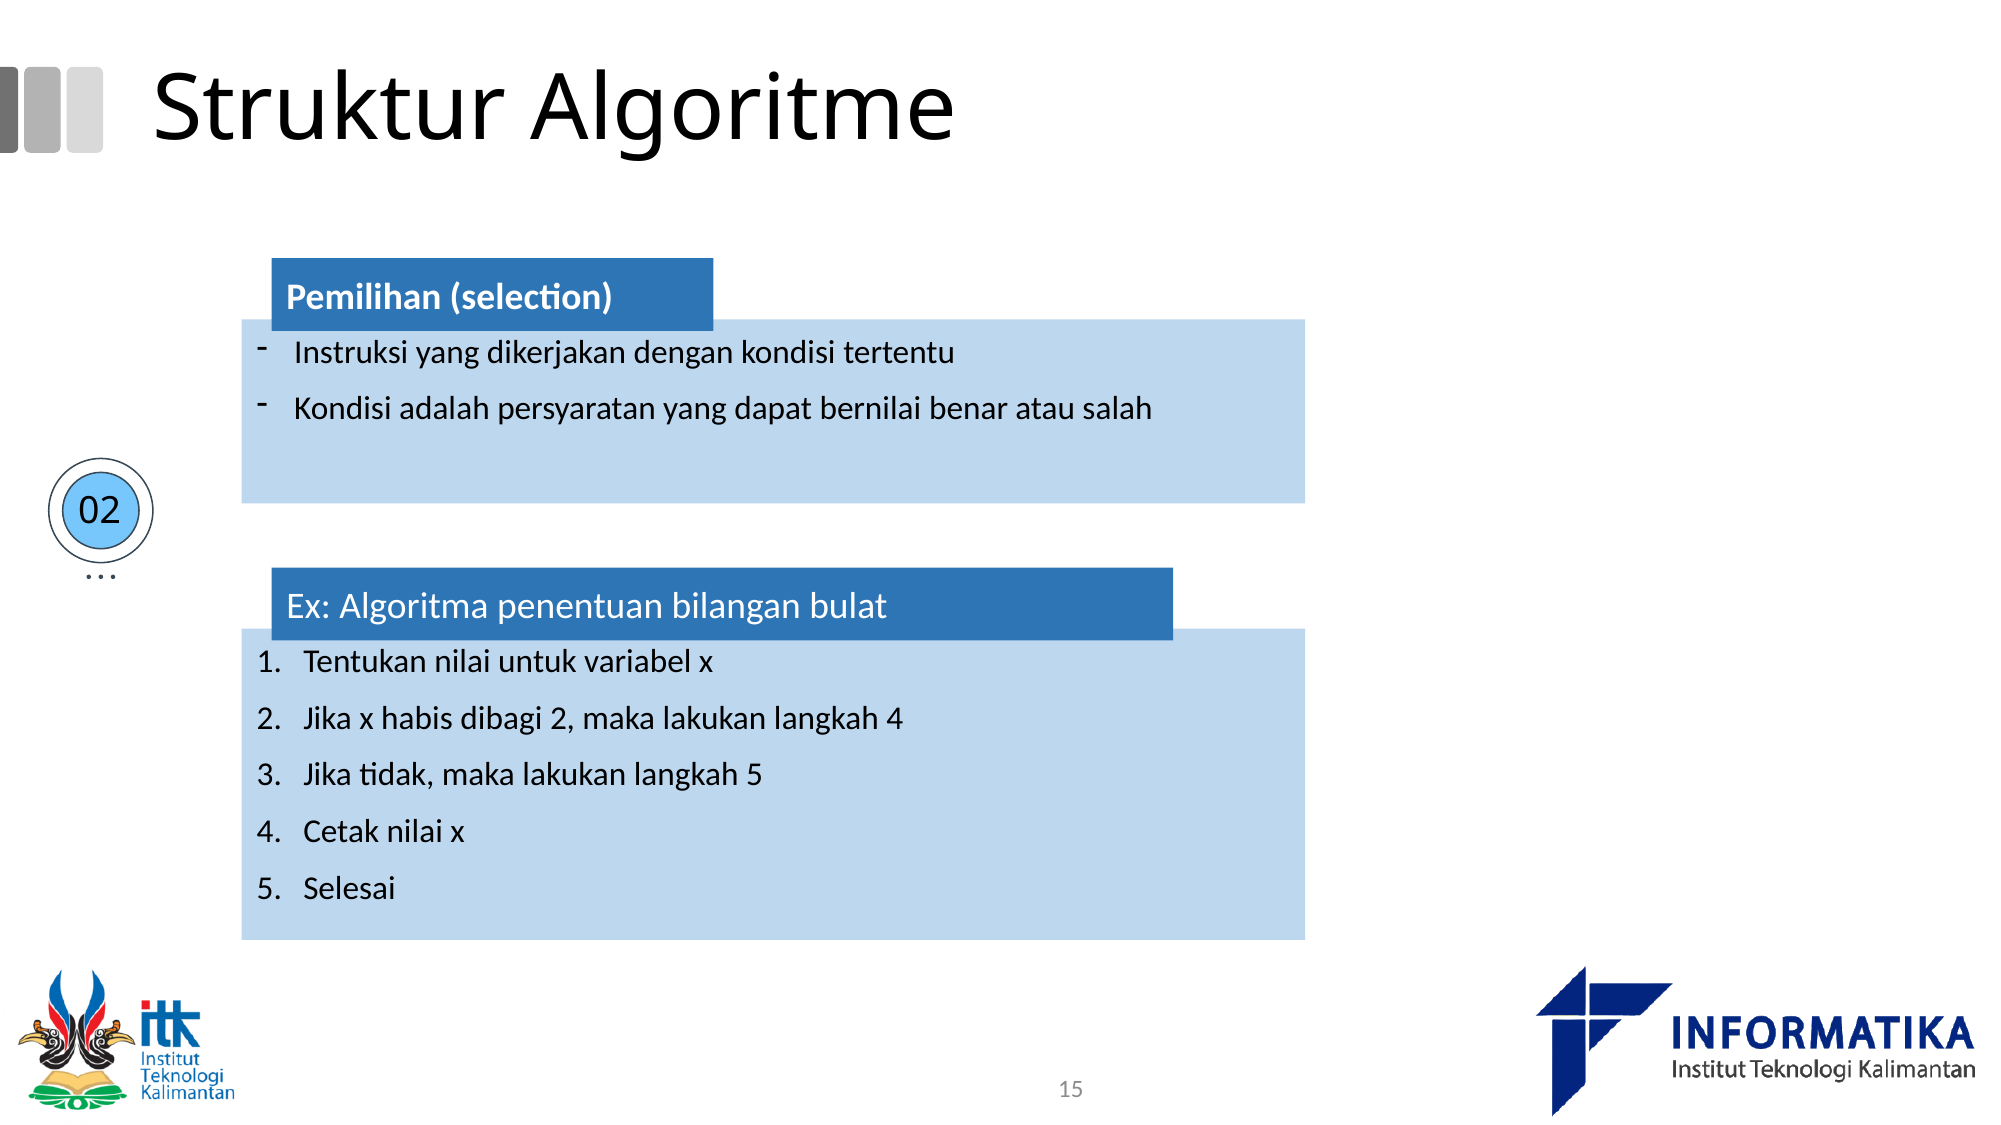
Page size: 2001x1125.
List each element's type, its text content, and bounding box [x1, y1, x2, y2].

text_box Instruksi yang dikerjakan dengan kondisi tertentu Kondisi adalah persyaratan yang dapat bernilai benar atau salah [241, 319, 1306, 504]
text_box Tentukan nilai untuk variabel x Jika x habis dibagi 2, maka lakukan langkah 4 Jika tidak, maka lakukan langkah 5 Cetak nilai x Selesai [241, 628, 1306, 940]
picture [0, 935, 253, 1125]
text_box Ex: Algoritma penentuan bilangan bulat [271, 567, 1174, 641]
text_box Pemilihan (selection) [271, 258, 714, 331]
text_box 02 [62, 482, 138, 540]
title Struktur Algoritme [137, 1, 1863, 219]
picture [1534, 965, 1976, 1118]
text_box [48, 458, 153, 563]
